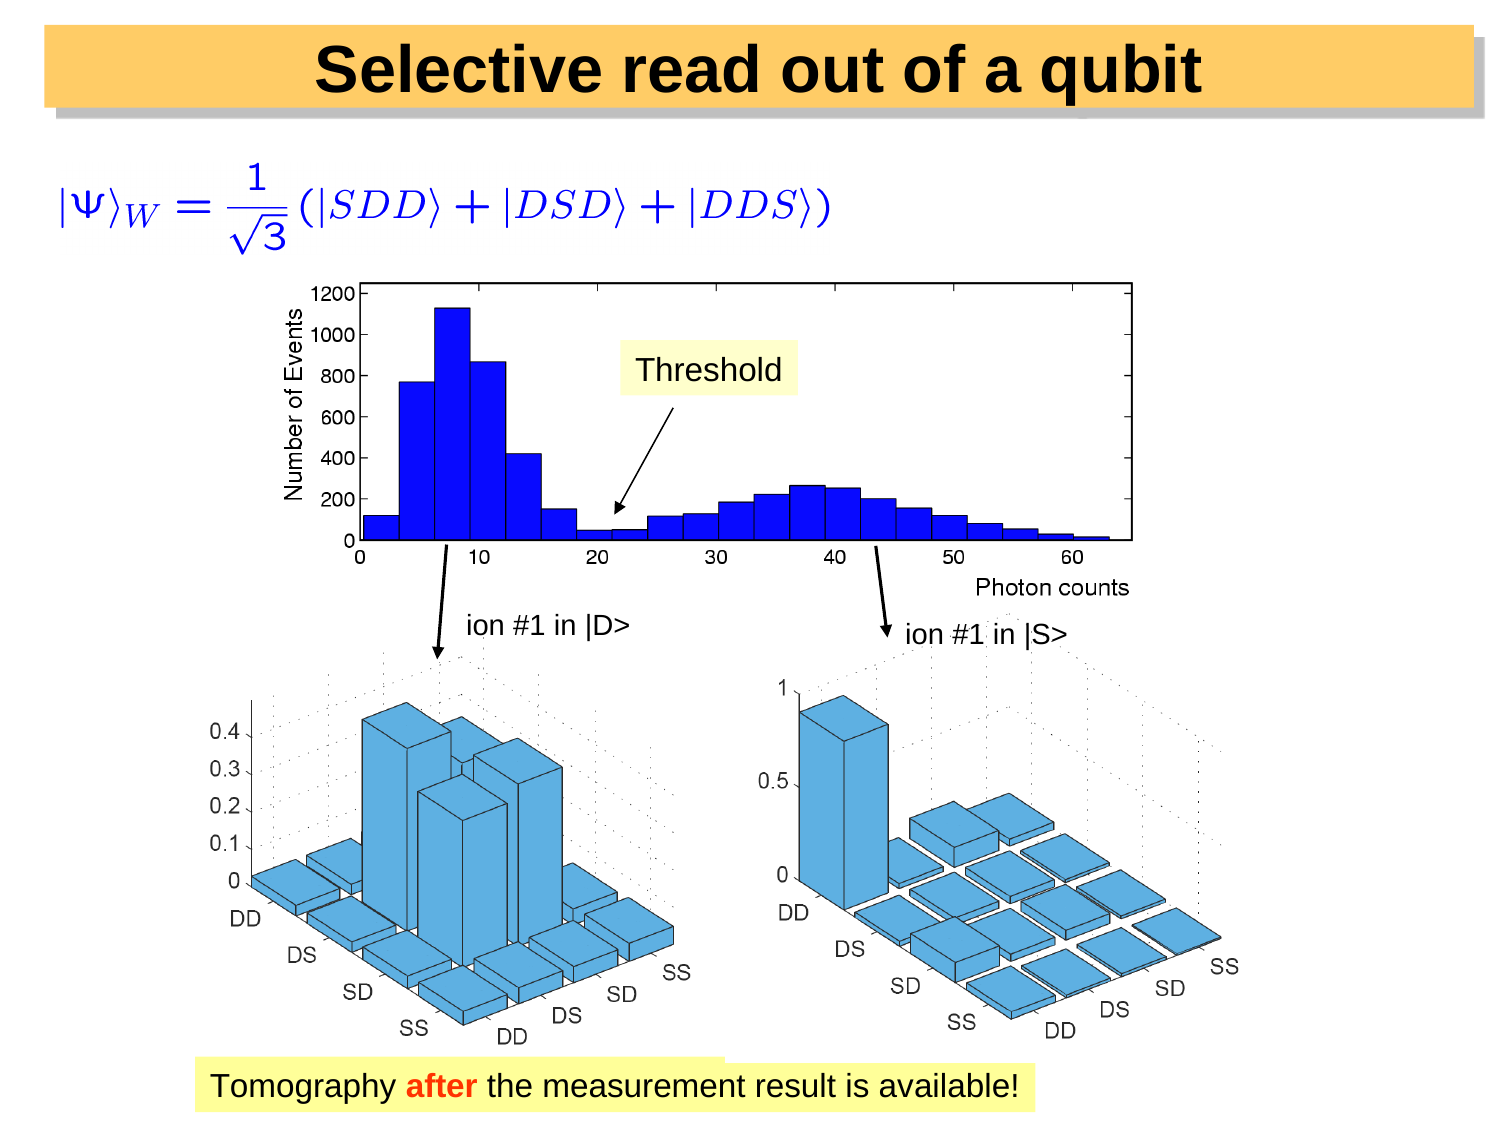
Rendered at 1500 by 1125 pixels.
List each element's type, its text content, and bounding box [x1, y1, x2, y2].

text_box ion #1 in |D> [451, 598, 646, 649]
text_box Tomography after the measurement result is available! [195, 1056, 1036, 1113]
text_box Threshold [620, 340, 798, 396]
text_box ion #1 in |S> [890, 607, 1084, 659]
picture [886, 607, 890, 624]
picture [60, 162, 1251, 1069]
text_box Selective read out of a qubit [44, 24, 1474, 108]
